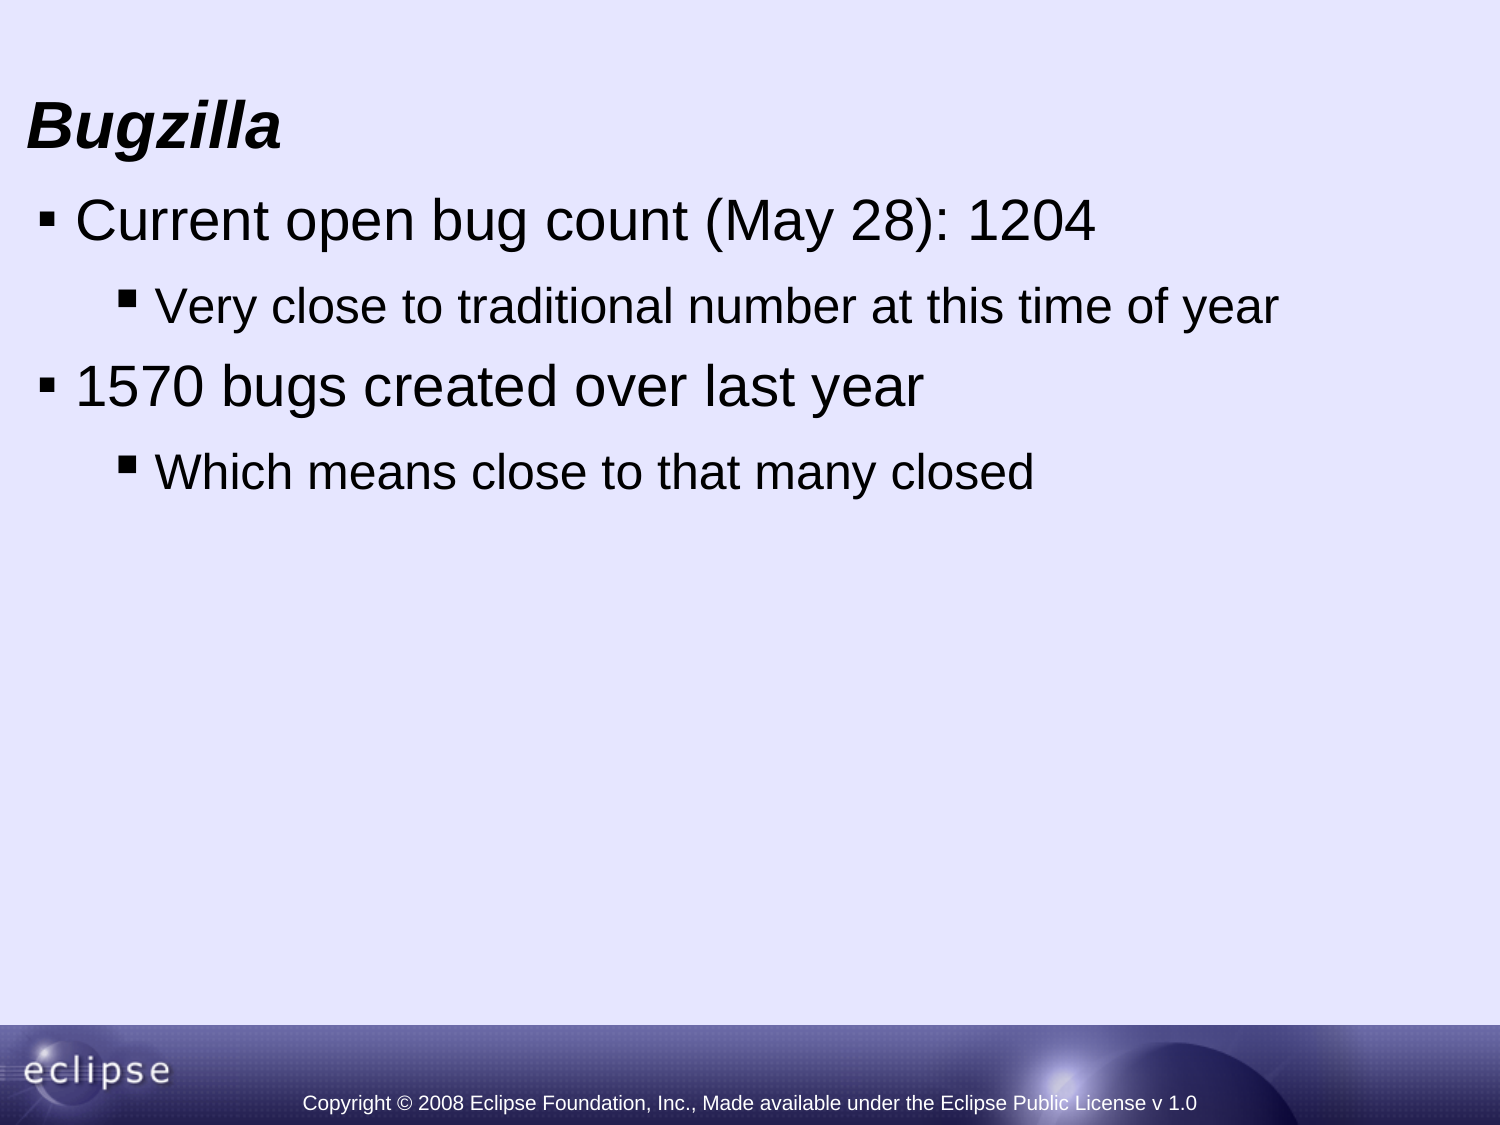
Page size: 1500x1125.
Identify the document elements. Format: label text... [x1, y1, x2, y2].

picture [0, 1025, 1500, 1125]
title Bugzilla [26, 84, 1474, 172]
list Current open bug count (May 28): 1204 Very close to traditional number at this time of year 1570 bugs created over last year Which means close to that many closed [37, 187, 1463, 1021]
